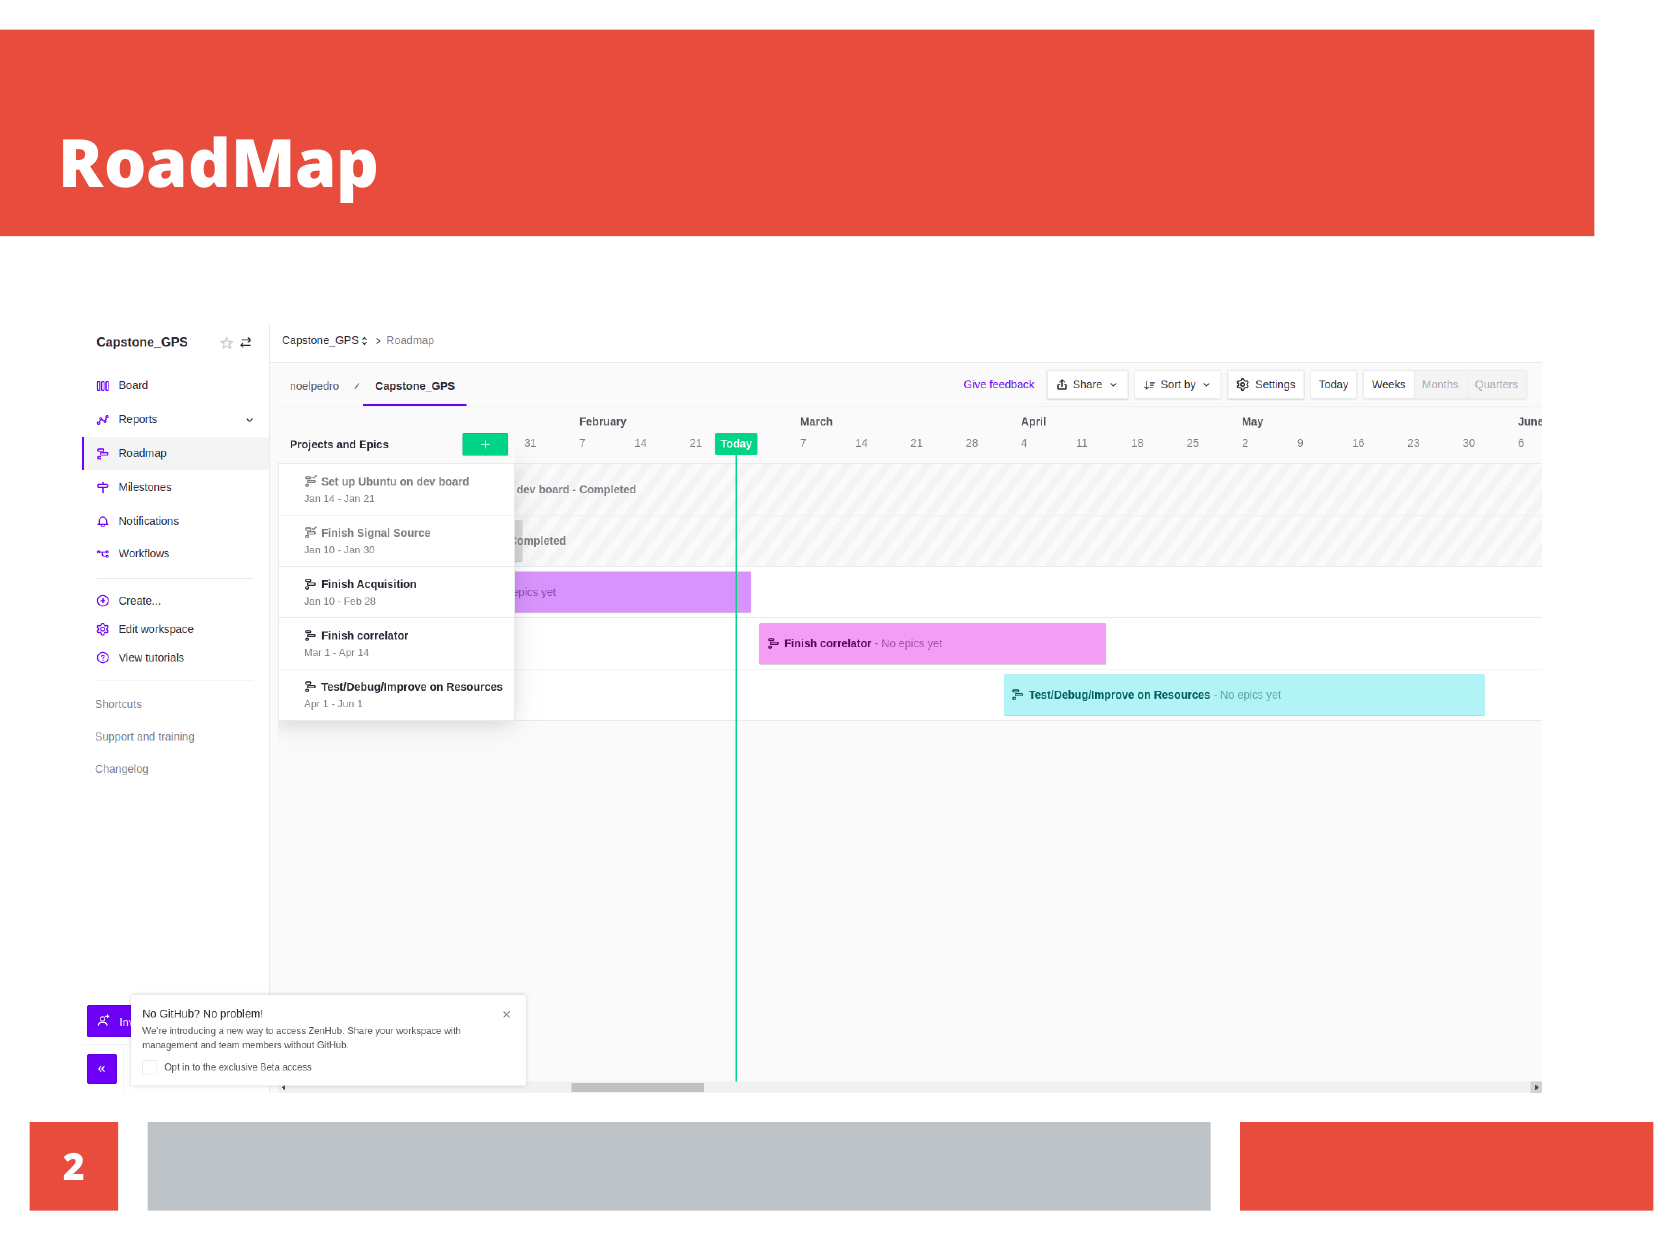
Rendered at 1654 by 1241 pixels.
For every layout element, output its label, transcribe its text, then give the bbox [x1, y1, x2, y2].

picture [82, 324, 1542, 1093]
title RoadMap [59, 59, 1595, 207]
